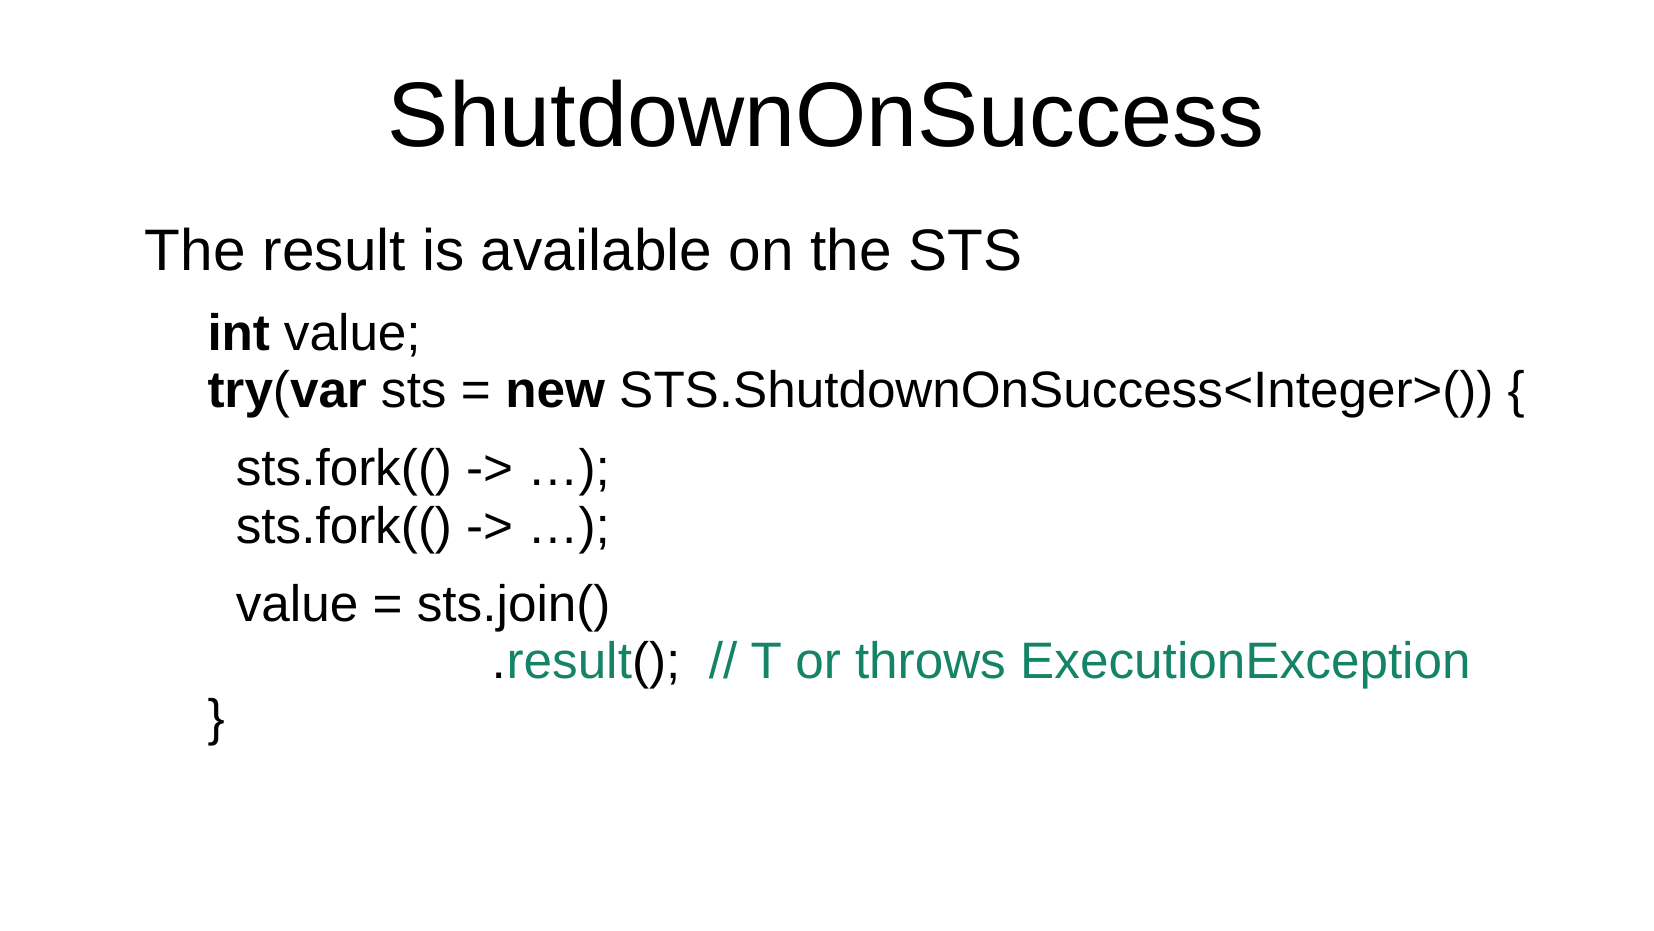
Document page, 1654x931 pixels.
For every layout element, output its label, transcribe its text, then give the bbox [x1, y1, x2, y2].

title ShutdownOnSuccess [82, 37, 1571, 193]
list The result is available on the STS int value; try(var sts = new STS.ShutdownOnSuccess<Integer>()) { sts.fork(() -> …); sts.fork(() -> …); value = sts.join() .result(); // T or throws ExecutionException } [82, 217, 1571, 758]
